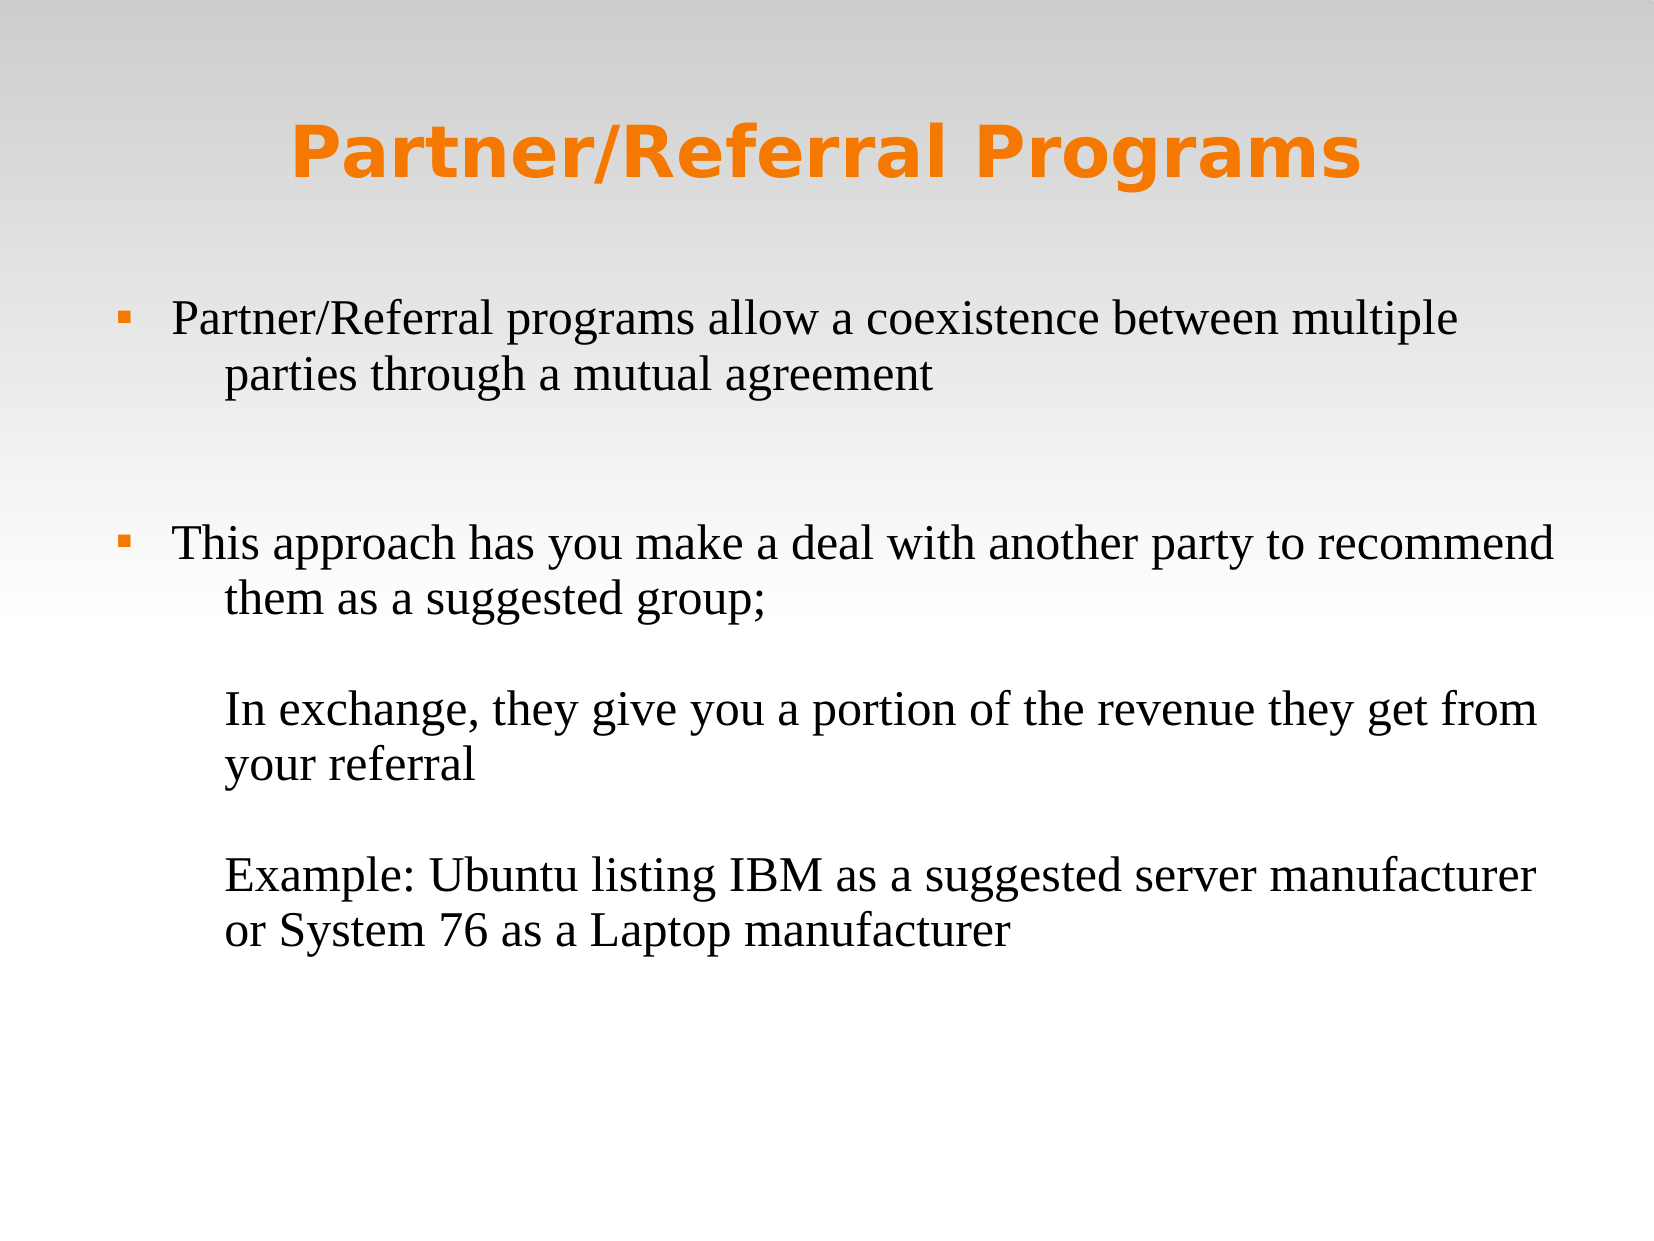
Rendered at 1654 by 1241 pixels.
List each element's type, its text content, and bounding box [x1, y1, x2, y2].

list Partner/Referral programs allow a coexistence between multiple parties through a mutual agreement This approach has you make a deal with another party to recommend them as a suggested group; In exchange, they give you a portion of the revenue they get from your referral Example: Ubuntu listing IBM as a suggested server manufacturer or System 76 as a Laptop manufacturer [82, 290, 1571, 1109]
title Partner/Referral Programs [82, 49, 1571, 257]
